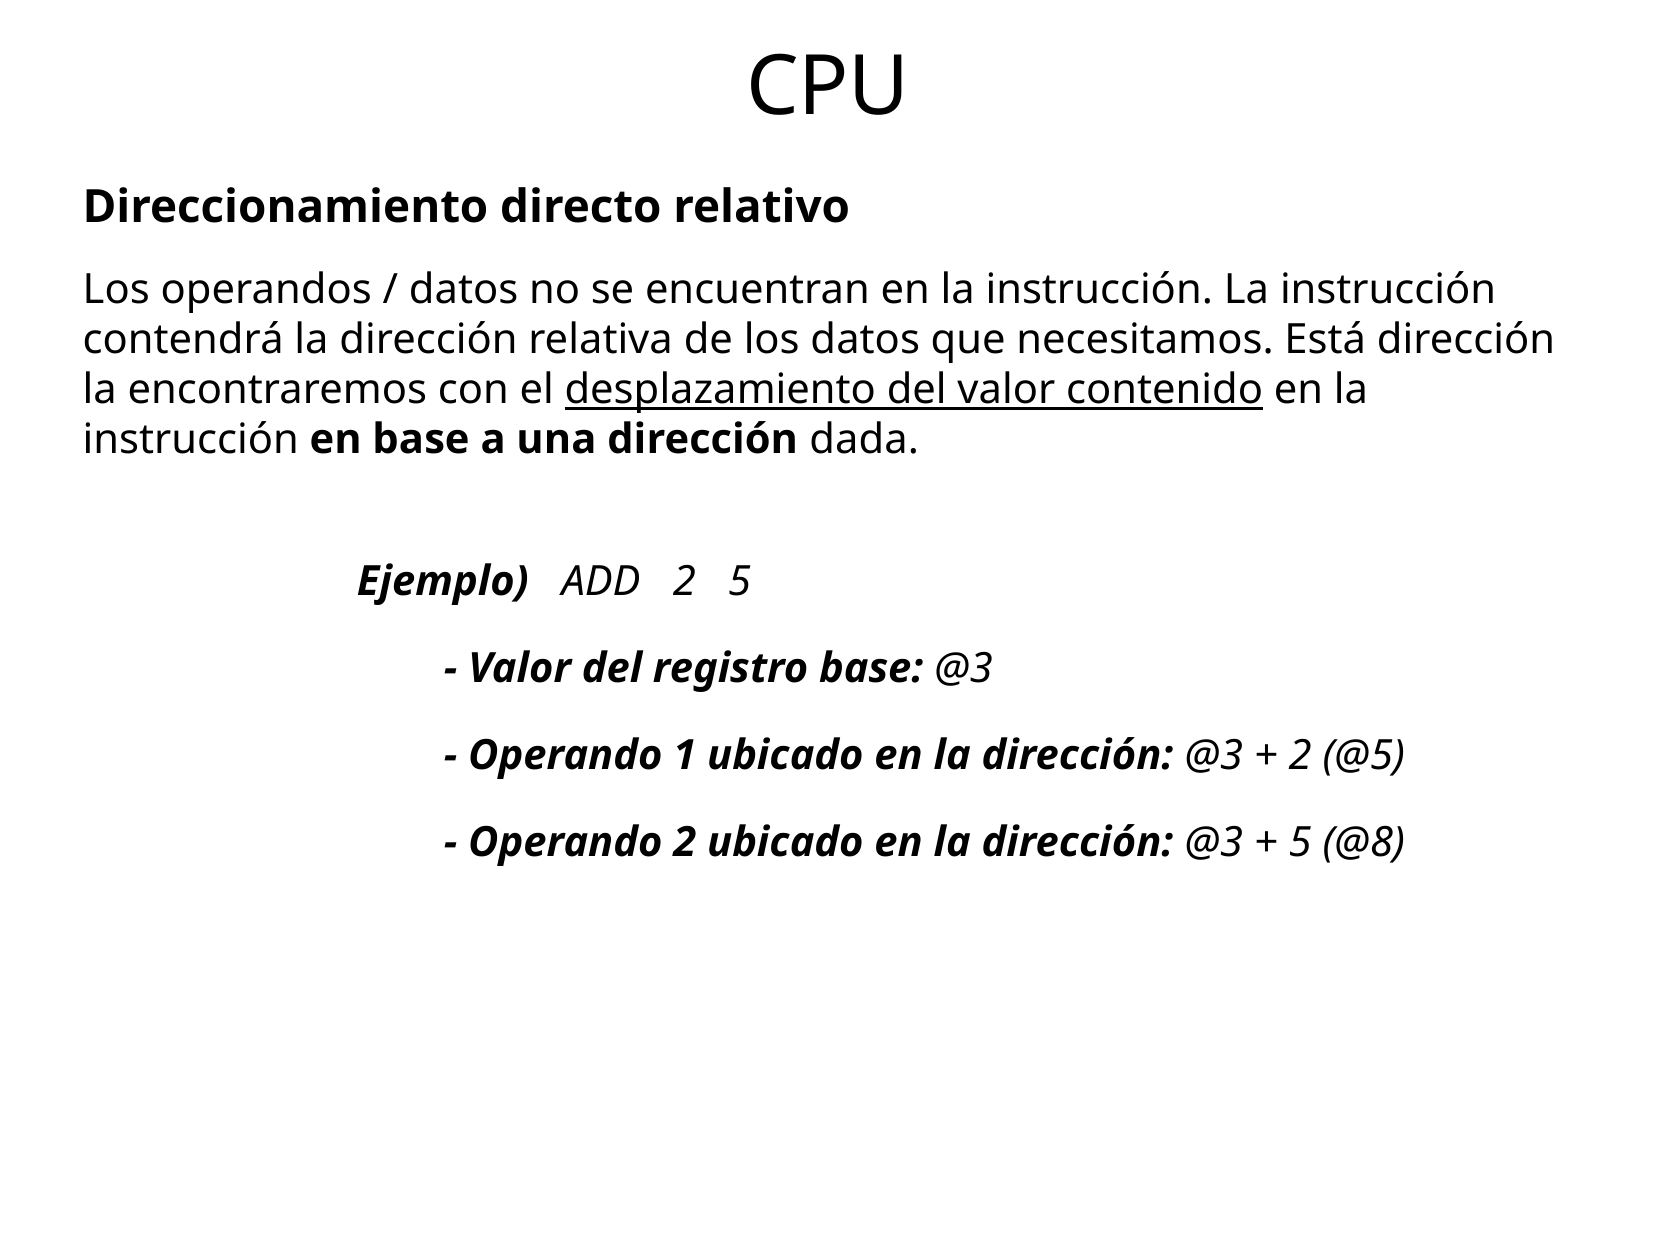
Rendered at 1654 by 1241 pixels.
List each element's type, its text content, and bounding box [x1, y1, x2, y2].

subtitle Direccionamiento directo relativo Los operandos / datos no se encuentran en la instrucción. La instrucción contendrá la dirección relativa de los datos que necesitamos. Está dirección la encontraremos con el desplazamiento del valor contenido en la instrucción en base a una dirección dada. Ejemplo) ADD 2 5 - Valor del registro base: @3 - Operando 1 ubicado en la dirección: @3 + 2 (@5) - Operando 2 ubicado en la dirección: @3 + 5 (@8) [82, 177, 1571, 1241]
title CPU [83, 1, 1572, 163]
